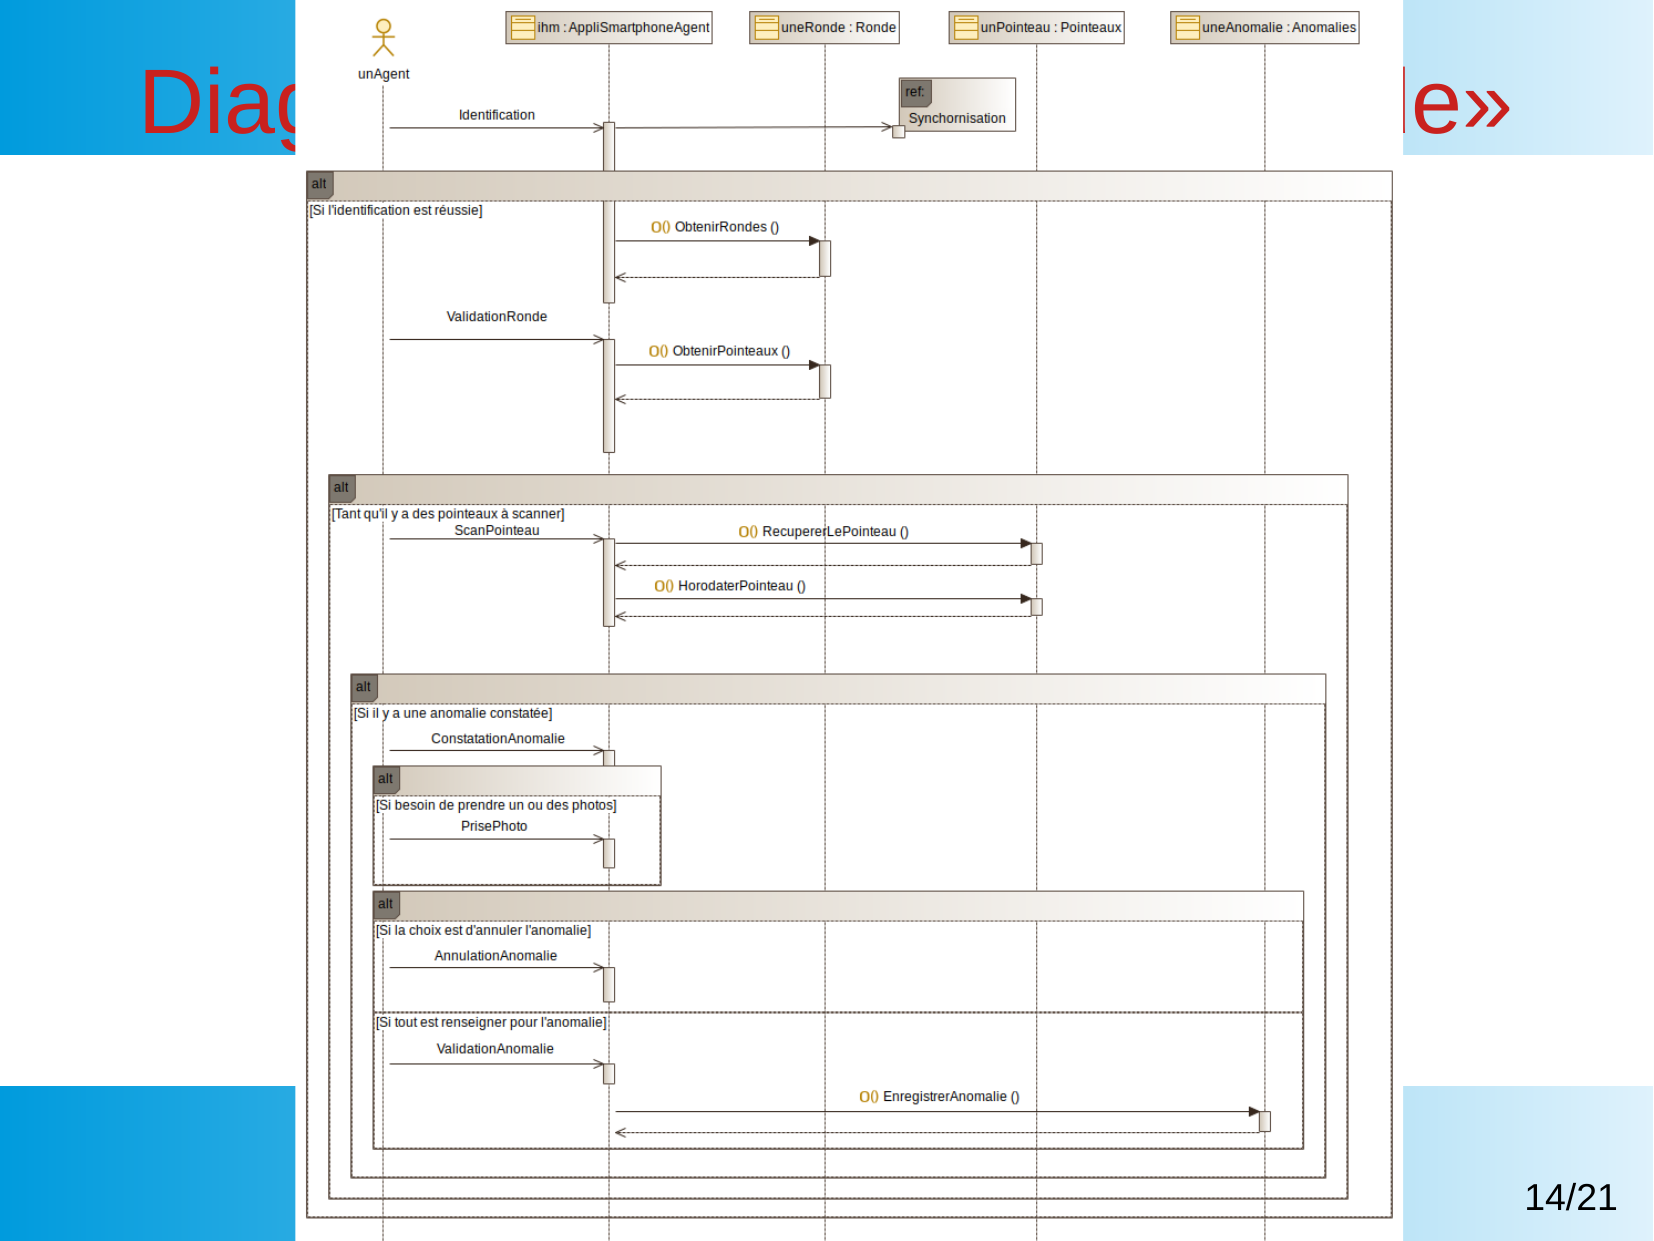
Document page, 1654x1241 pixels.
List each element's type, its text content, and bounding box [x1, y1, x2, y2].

title Diagramme «Réaliser une ronde» [82, 49, 295, 155]
picture [295, 0, 1404, 1241]
title Diagramme «Réaliser une ronde» [1404, 49, 1571, 155]
text_box <numéro>/21 [1509, 1169, 1654, 1240]
